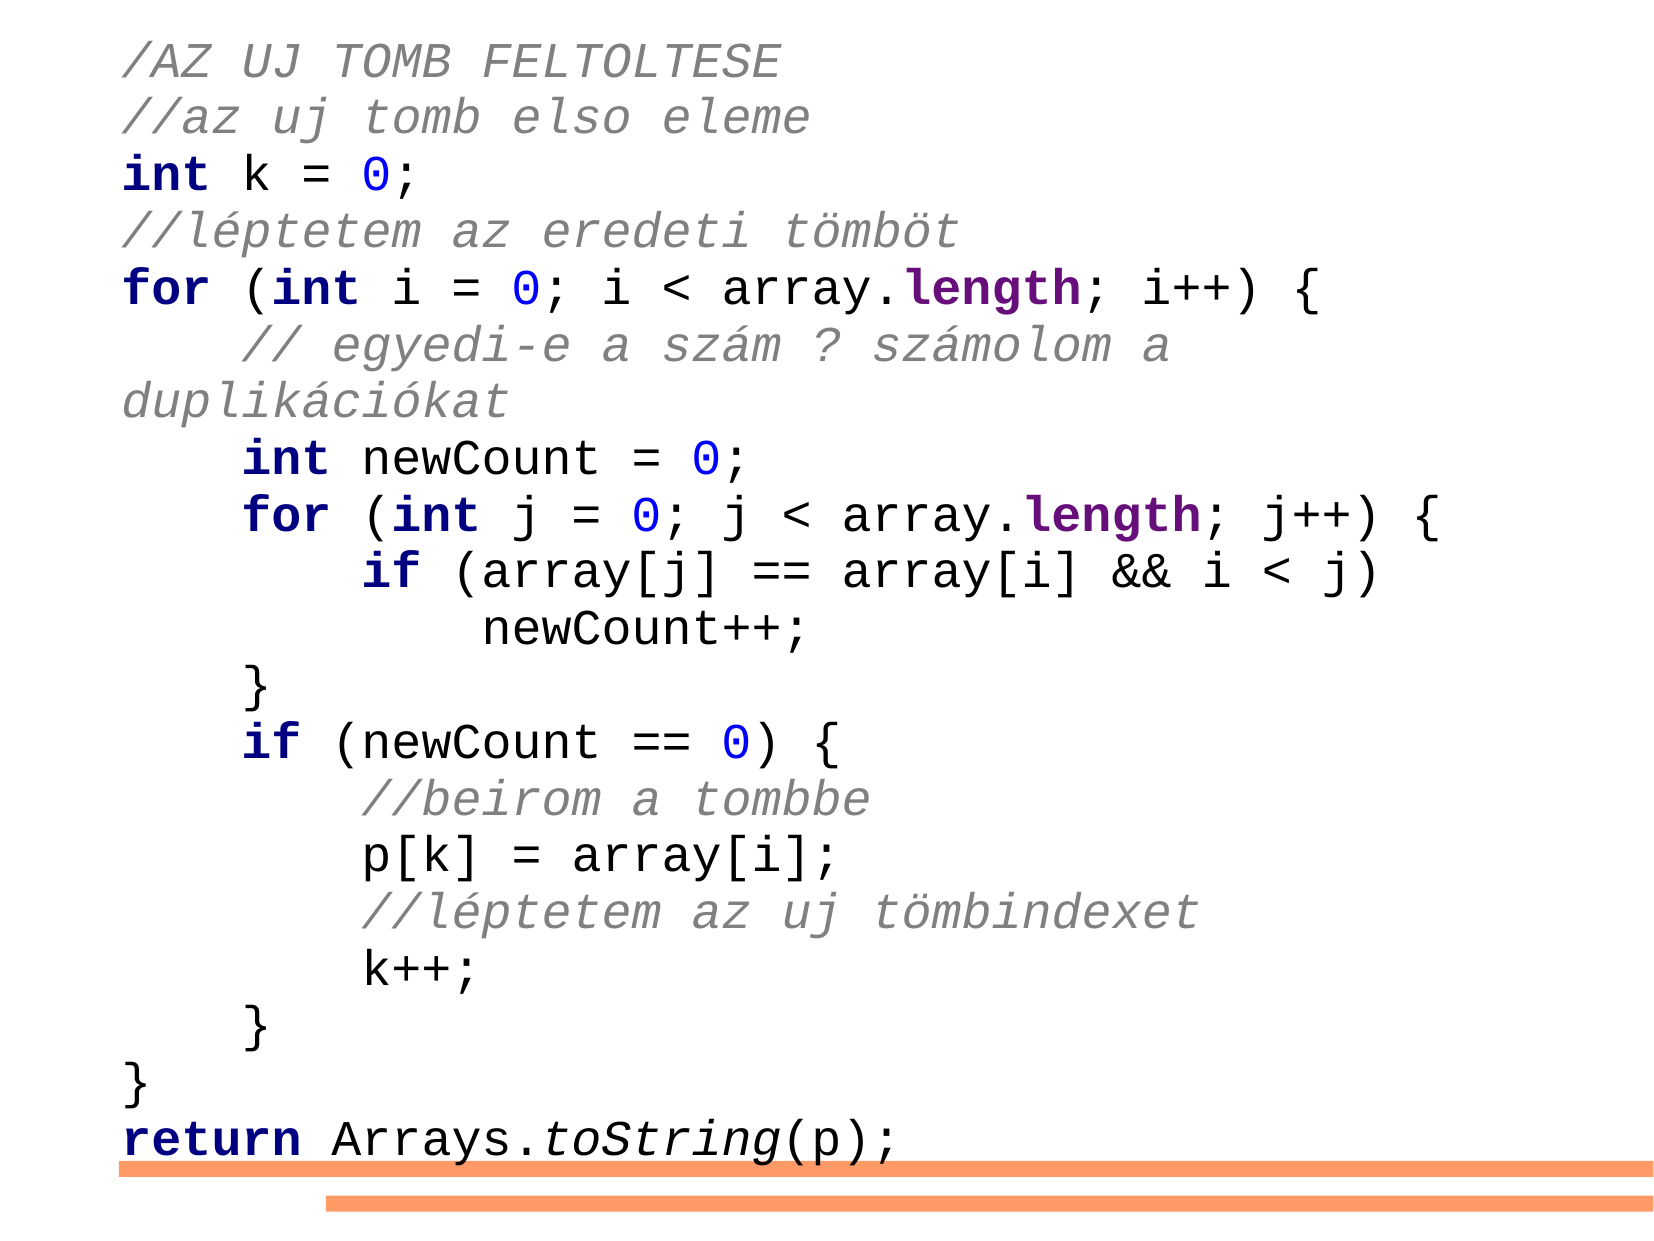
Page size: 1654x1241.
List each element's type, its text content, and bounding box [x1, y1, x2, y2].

list /AZ UJ TOMB FELTOLTESE //az uj tomb elso eleme int k = 0; //léptetem az eredeti tömböt for (int i = 0; i < array.length; i++) { // egyedi-e a szám ? számolom a duplikációkat int newCount = 0; for (int j = 0; j < array.length; j++) { if (array[j] == array[i] && i < j) newCount++; } if (newCount == 0) { //beirom a tombbe p[k] = array[i]; //léptetem az uj tömbindexet k++; } } return Arrays.toString(p); [121, 35, 1561, 1137]
